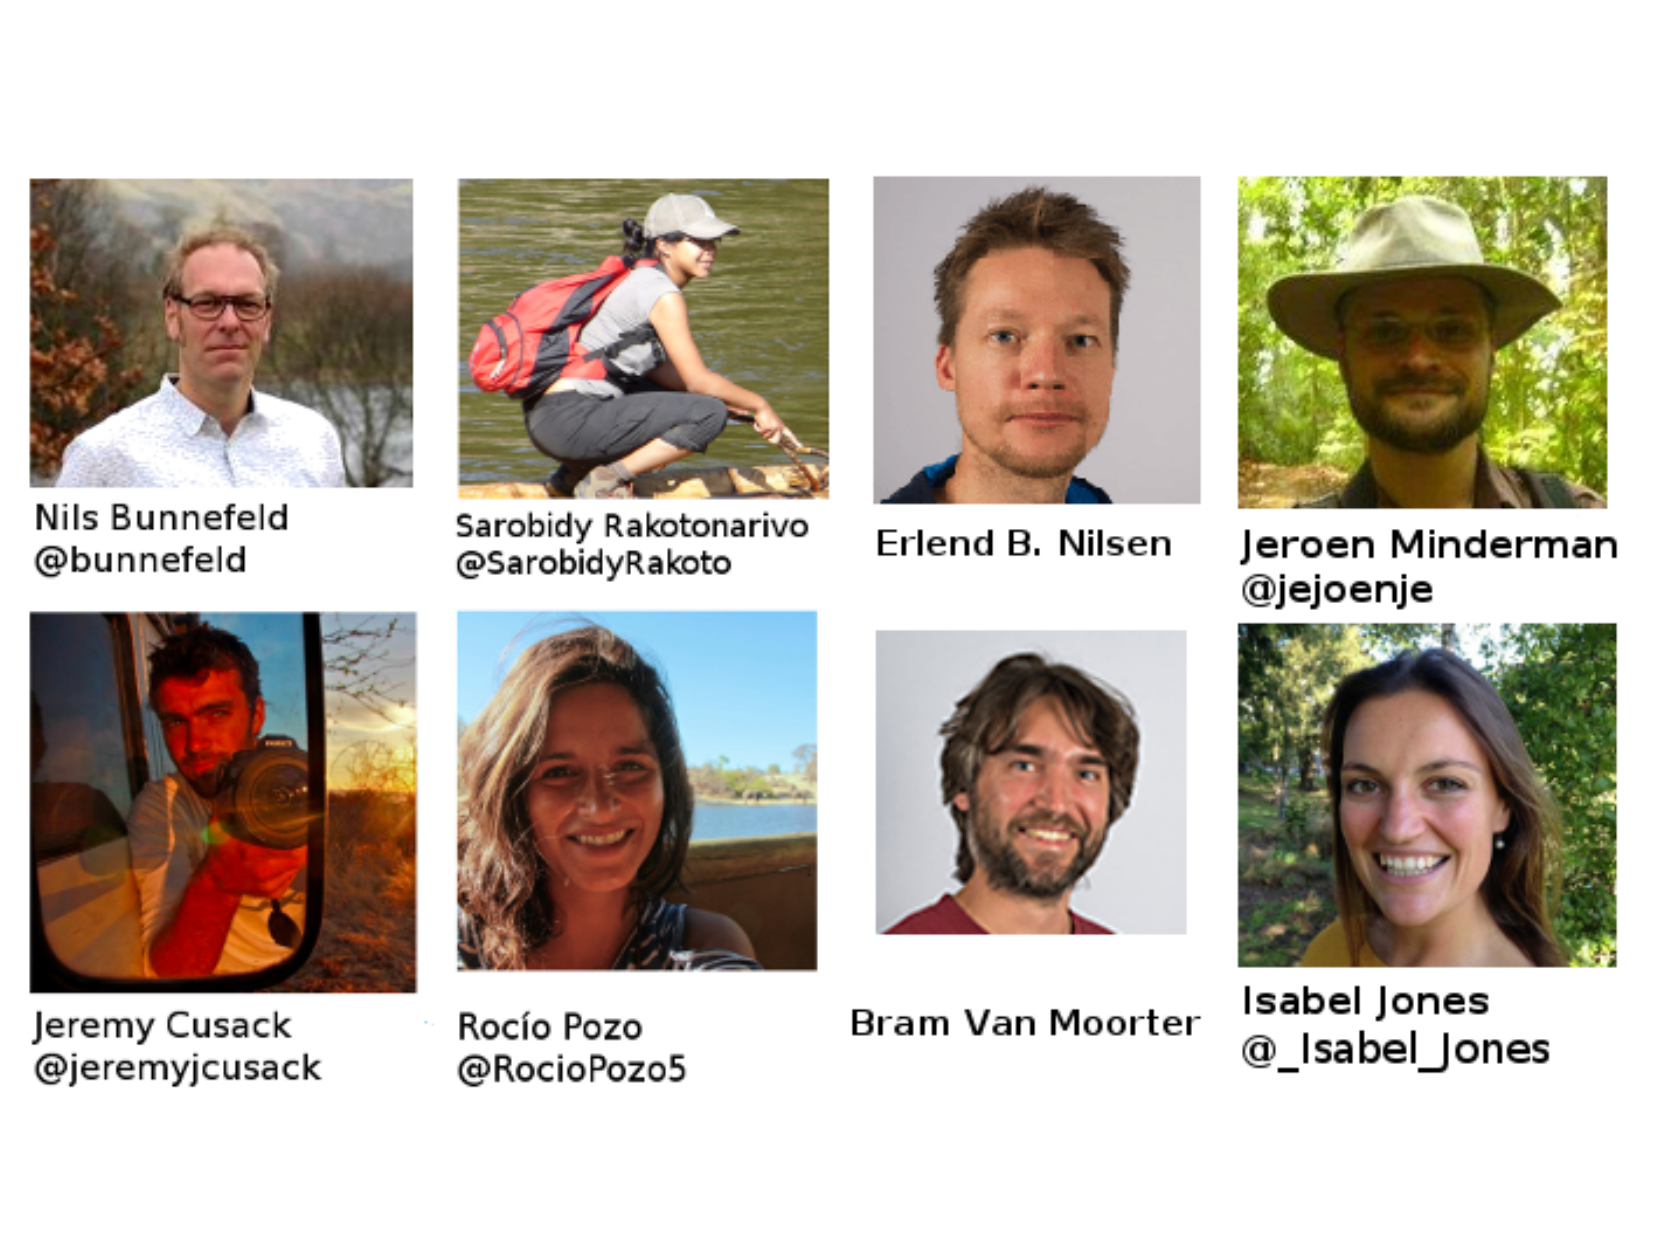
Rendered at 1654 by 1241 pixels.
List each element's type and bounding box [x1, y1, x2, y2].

picture [0, 163, 1636, 1099]
